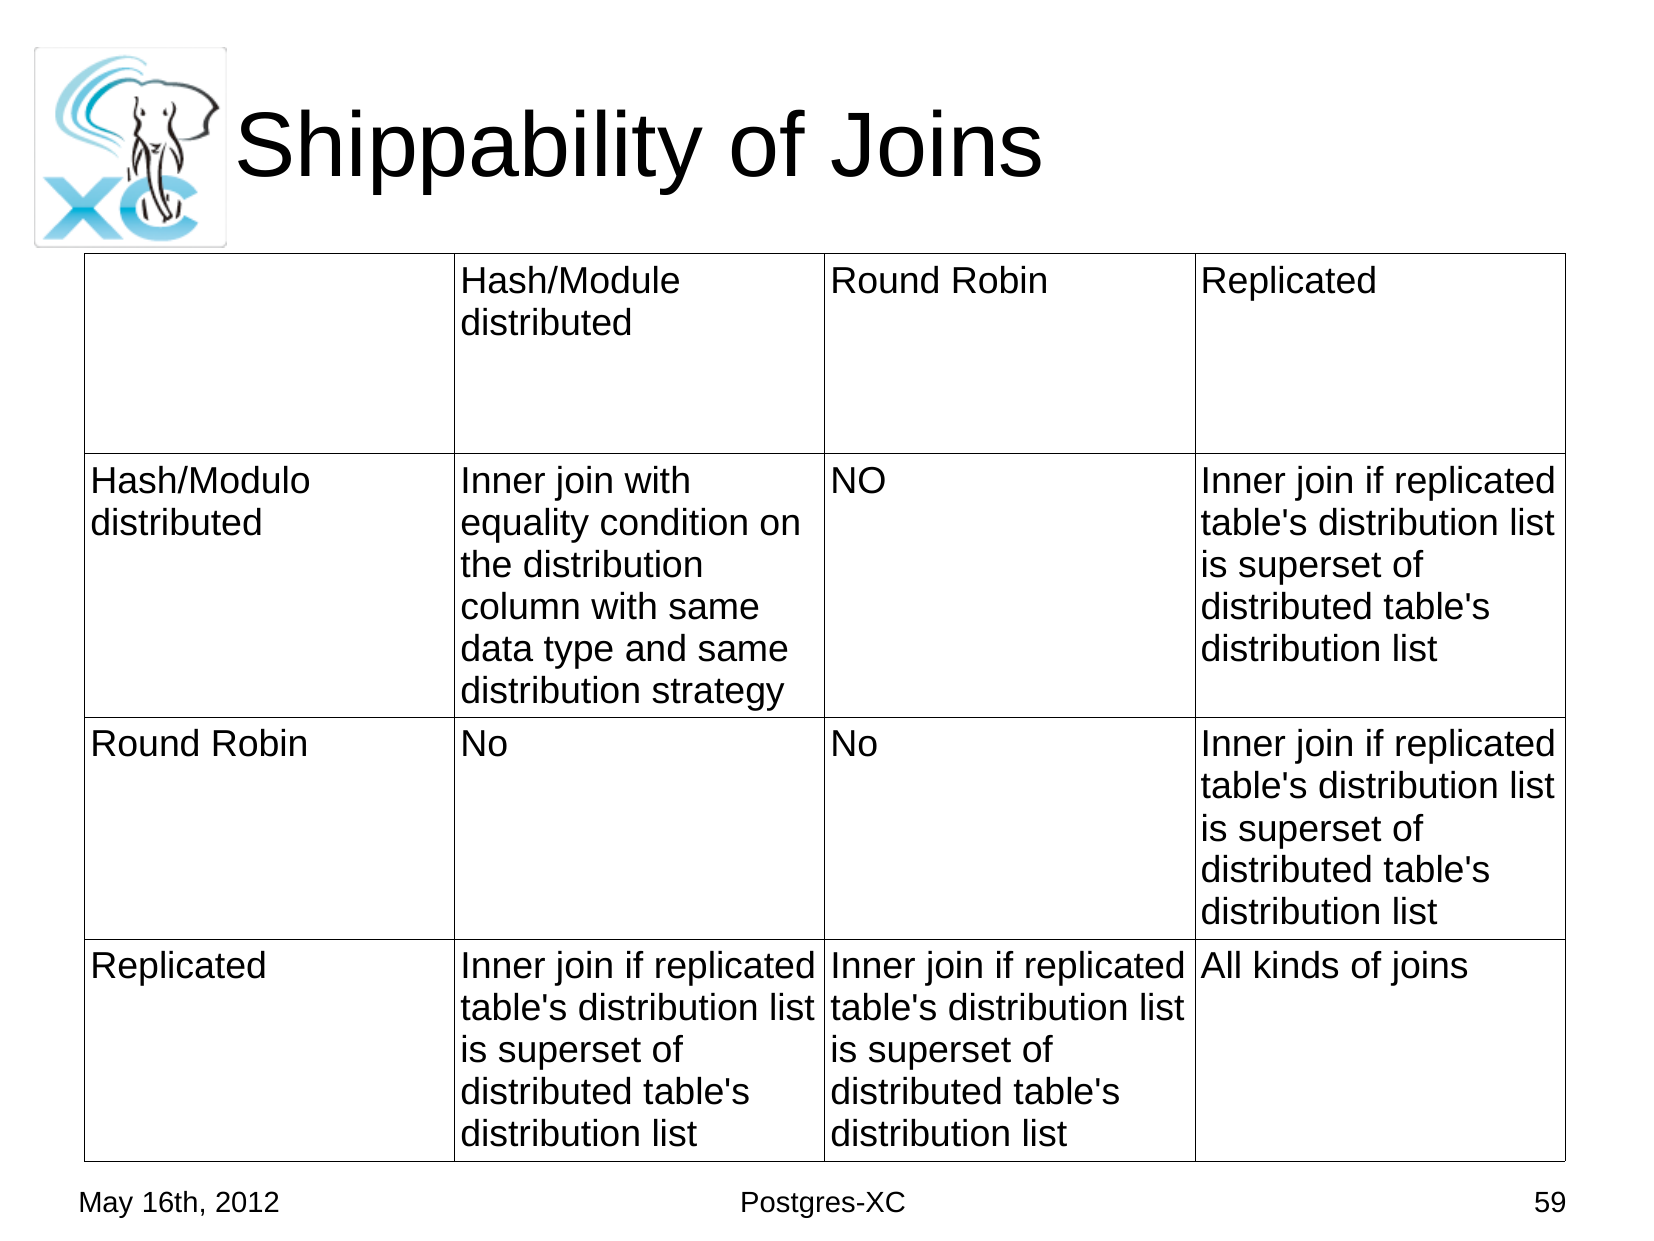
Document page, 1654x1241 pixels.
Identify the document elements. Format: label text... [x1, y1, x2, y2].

table_cell No [825, 718, 1195, 939]
table_cell NO [825, 454, 1195, 717]
table_header [85, 254, 454, 453]
table_cell Inner join if replicated table's distribution list is superset of distributed table's distribution list [1196, 454, 1565, 717]
table_cell Hash/Modulo distributed [85, 454, 454, 717]
table_cell Round Robin [85, 718, 454, 939]
table_header Replicated [1196, 254, 1565, 453]
table_cell Replicated [85, 940, 454, 1161]
table_cell Inner join with equality condition on the distribution column with same data type and same distribution strategy [455, 454, 824, 717]
picture [34, 47, 227, 248]
table_header Round Robin [825, 254, 1195, 453]
table_cell Inner join if replicated table's distribution list is superset of distributed table's distribution list [455, 940, 824, 1161]
table_header Hash/Module distributed [455, 254, 824, 453]
table_cell All kinds of joins [1196, 940, 1565, 1161]
table_cell Inner join if replicated table's distribution list is superset of distributed table's distribution list [825, 940, 1195, 1161]
table_cell Inner join if replicated table's distribution list is superset of distributed table's distribution list [1196, 718, 1565, 939]
table_cell No [455, 718, 824, 939]
title Shippability of Joins [234, 40, 1599, 248]
